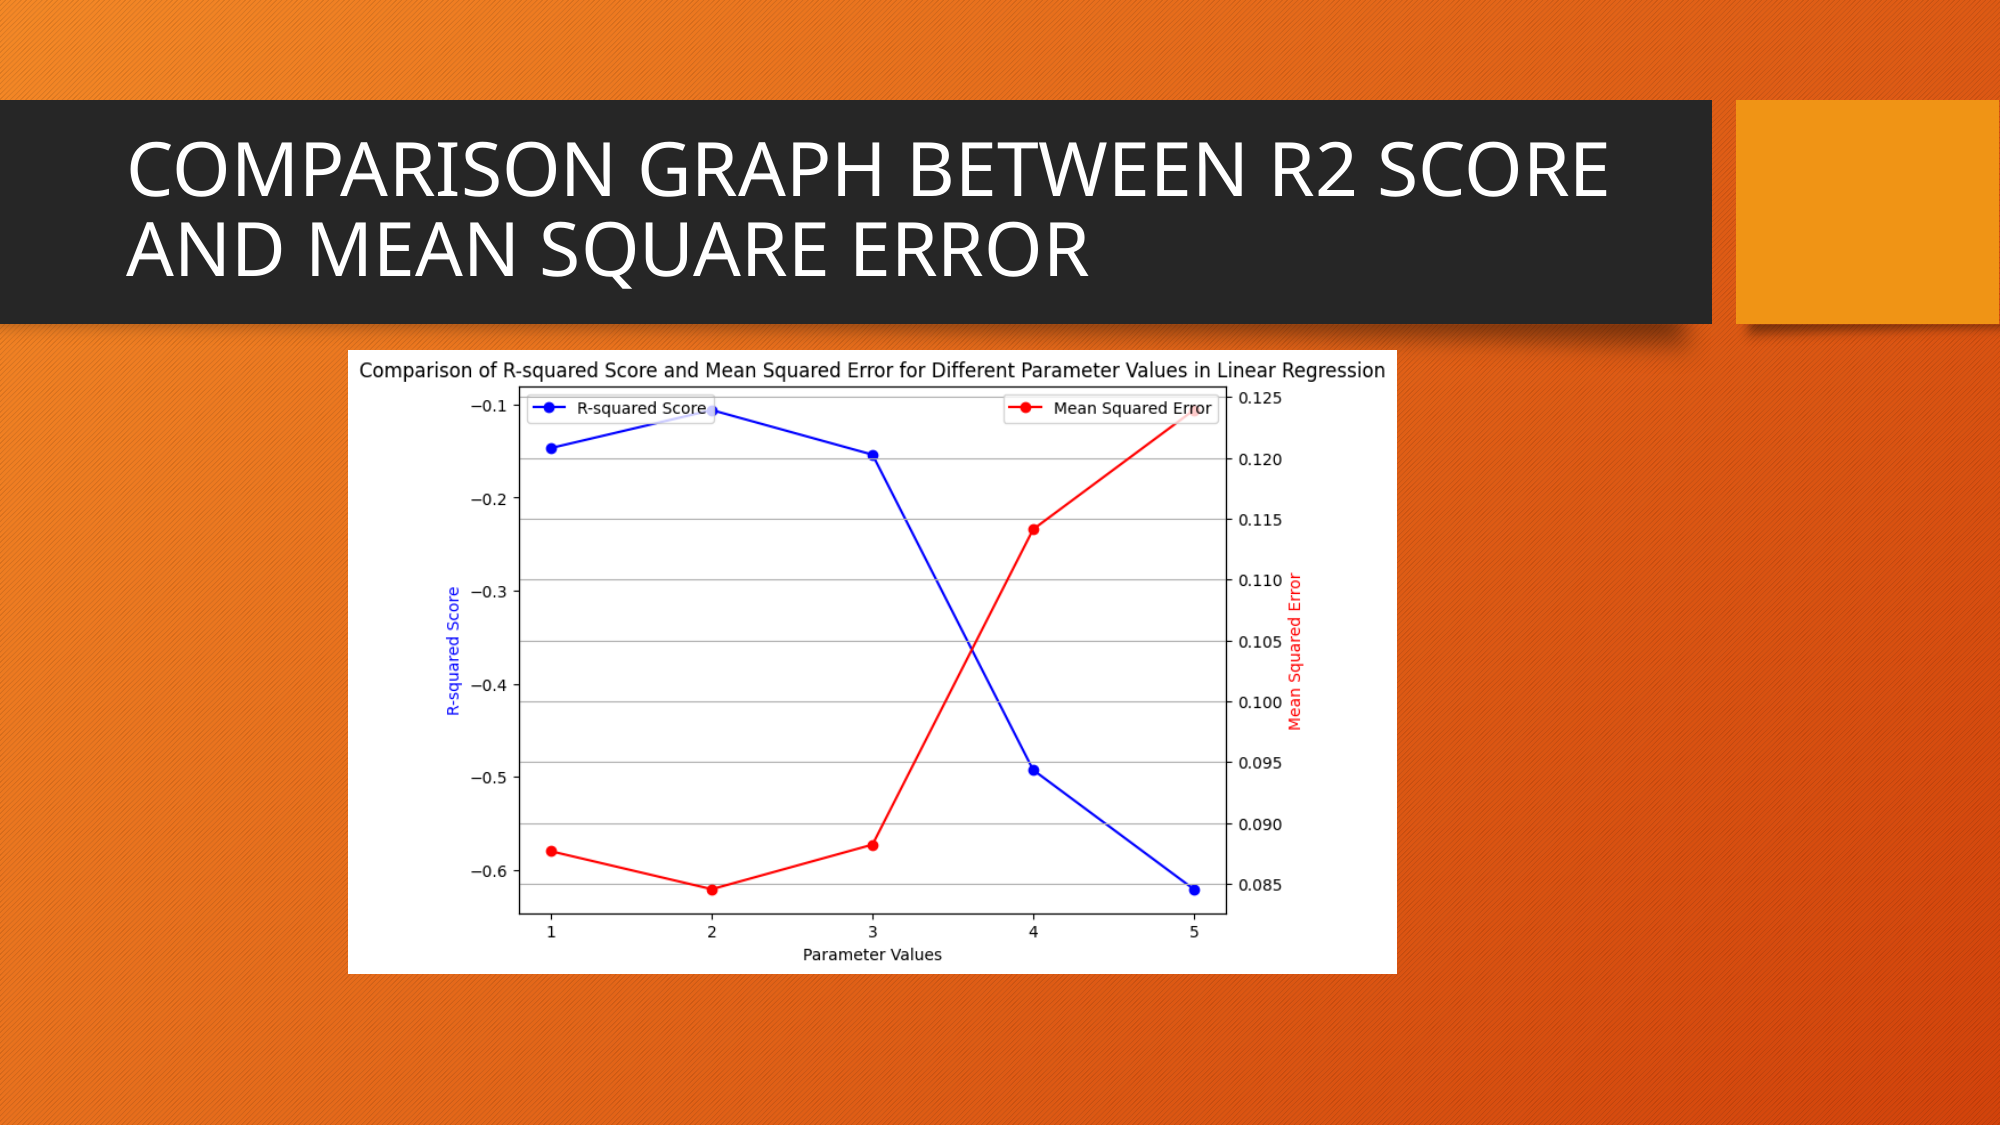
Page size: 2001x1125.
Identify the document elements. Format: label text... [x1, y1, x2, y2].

title COMPARISON GRAPH BETWEEN R2 SCORE AND MEAN SQUARE ERROR [111, 123, 1689, 301]
picture [348, 350, 1397, 974]
